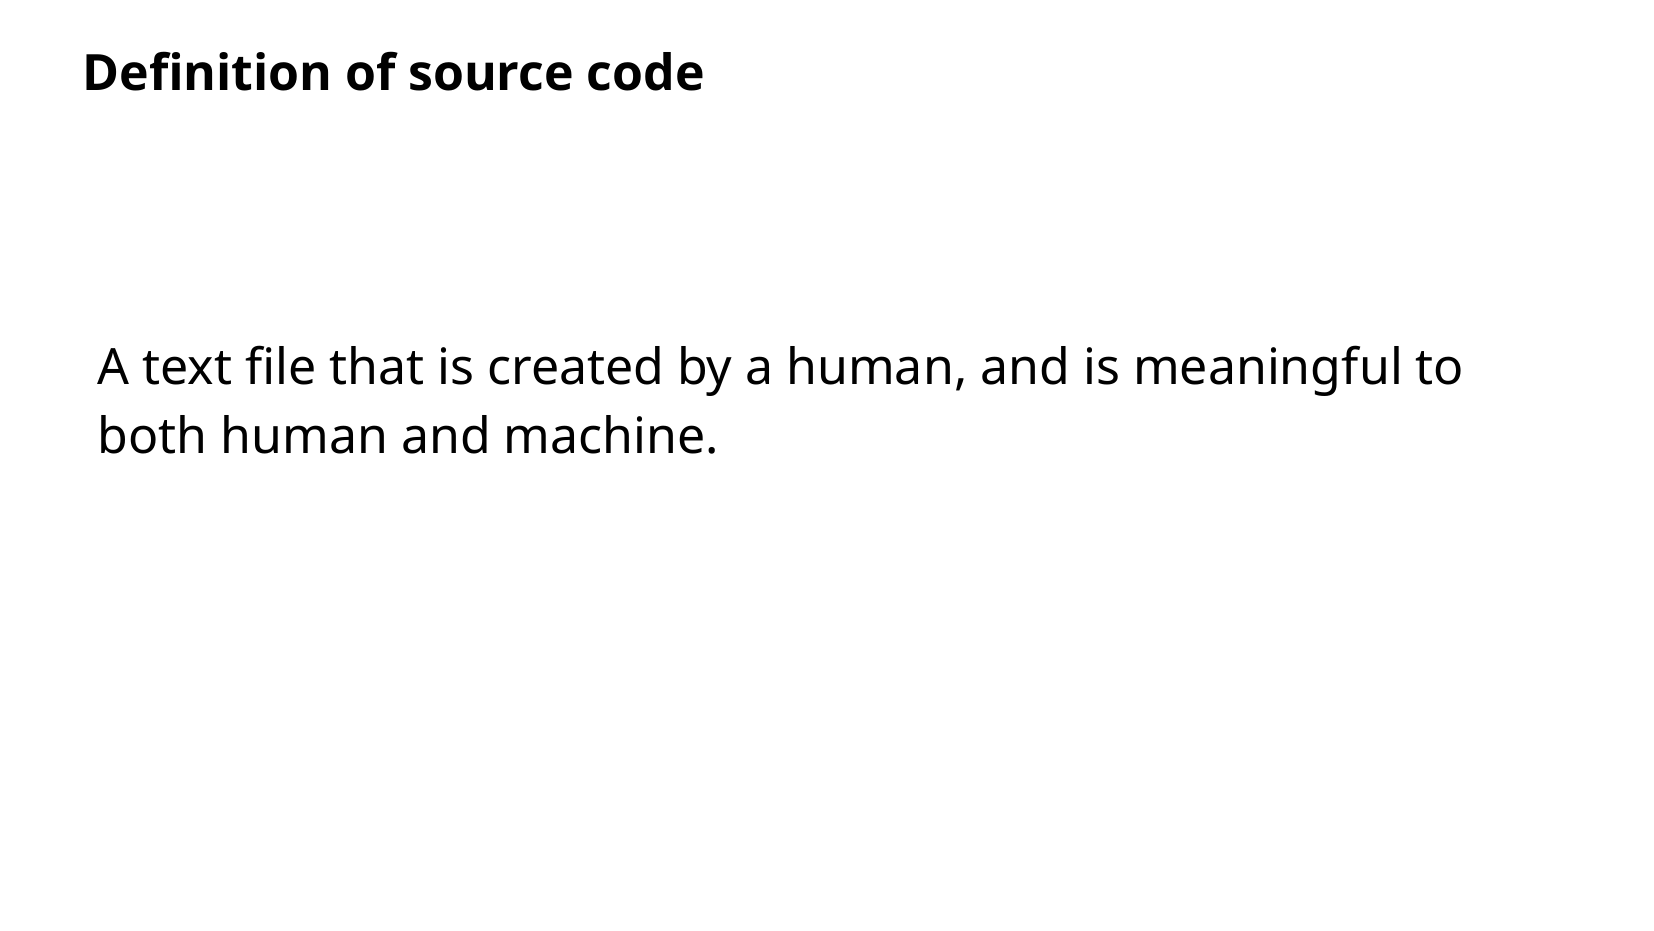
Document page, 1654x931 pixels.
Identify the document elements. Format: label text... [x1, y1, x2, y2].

text_box A text file that is created by a human, and is meaningful to both human and machine. [82, 187, 1576, 863]
title Definition of source code [82, 37, 1571, 187]
